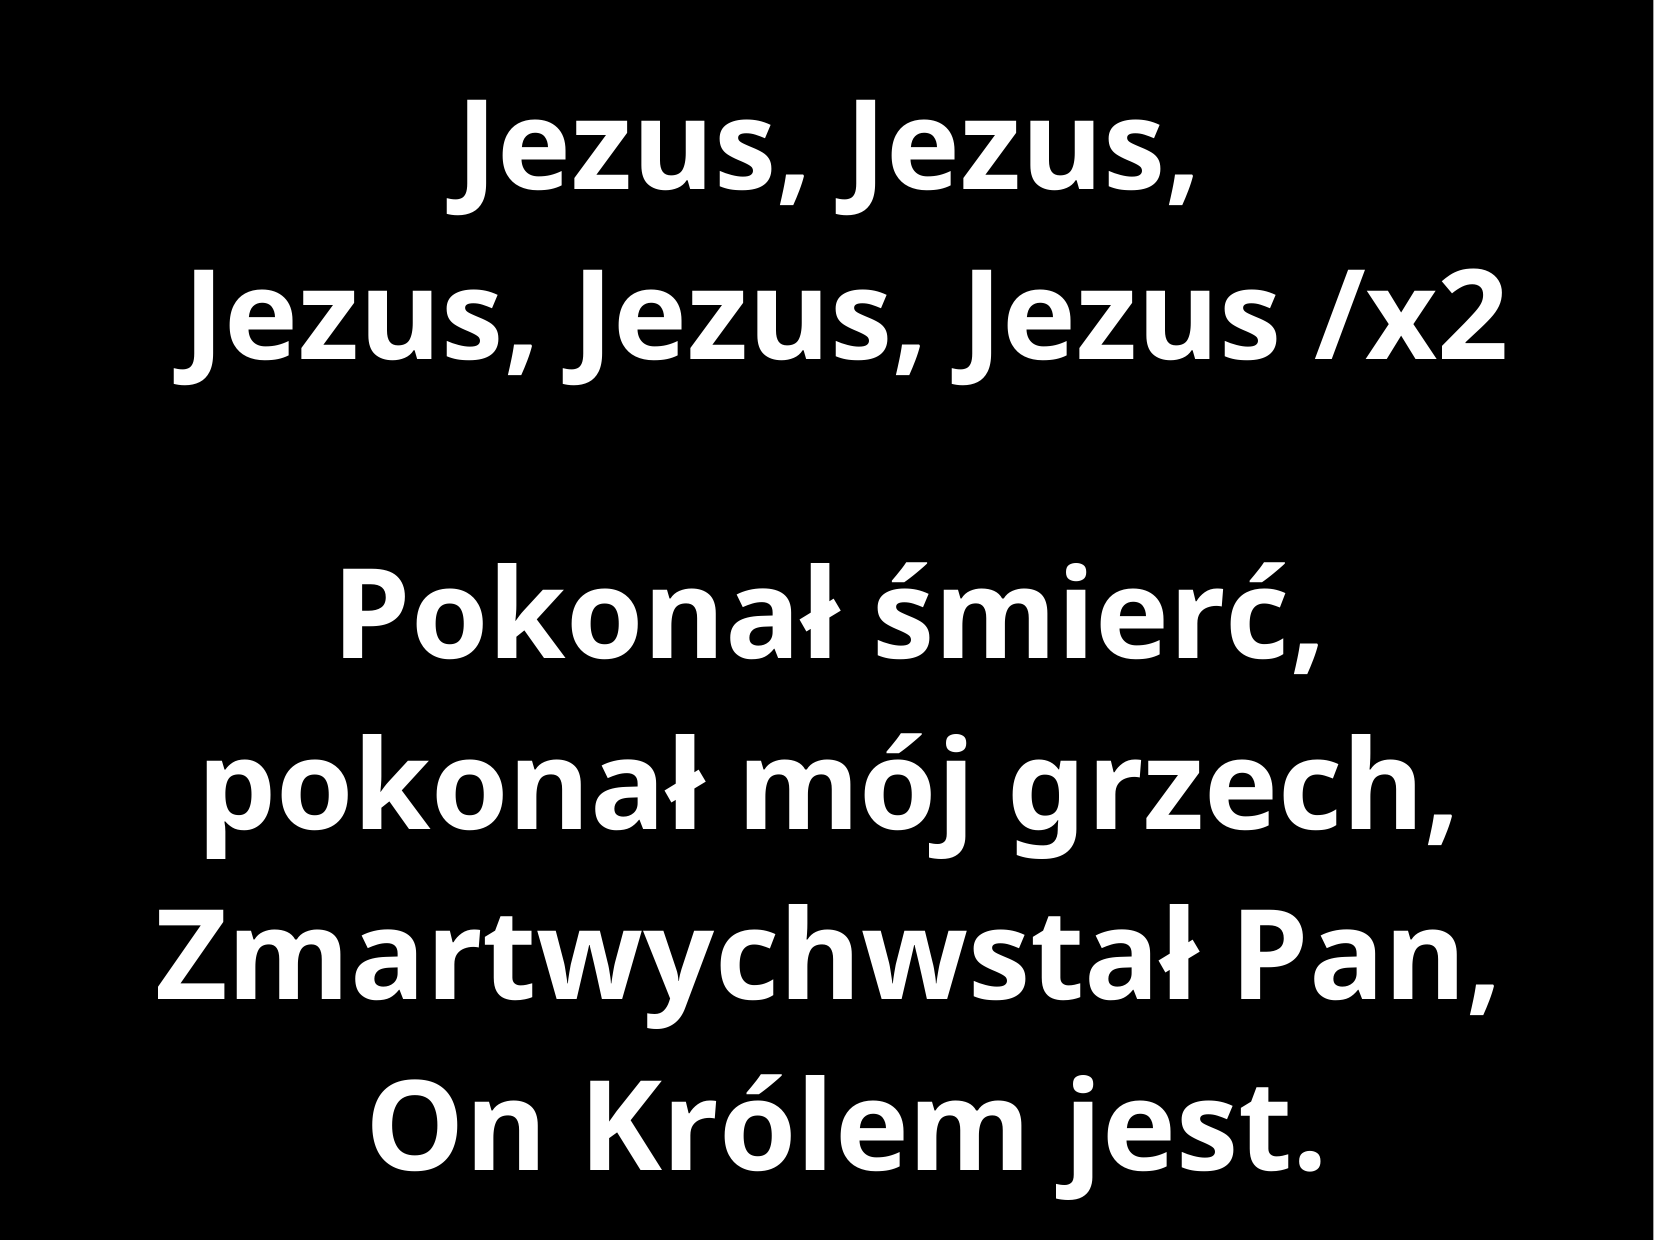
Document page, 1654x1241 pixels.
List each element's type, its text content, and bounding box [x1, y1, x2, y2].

subtitle Jezus, Jezus, Jezus, Jezus, Jezus /x2 Pp p Pokonał śmierć, pokonał mój grzech, Zmartwychwstał Pan, On Królem jest. [0, 12, 1654, 1241]
